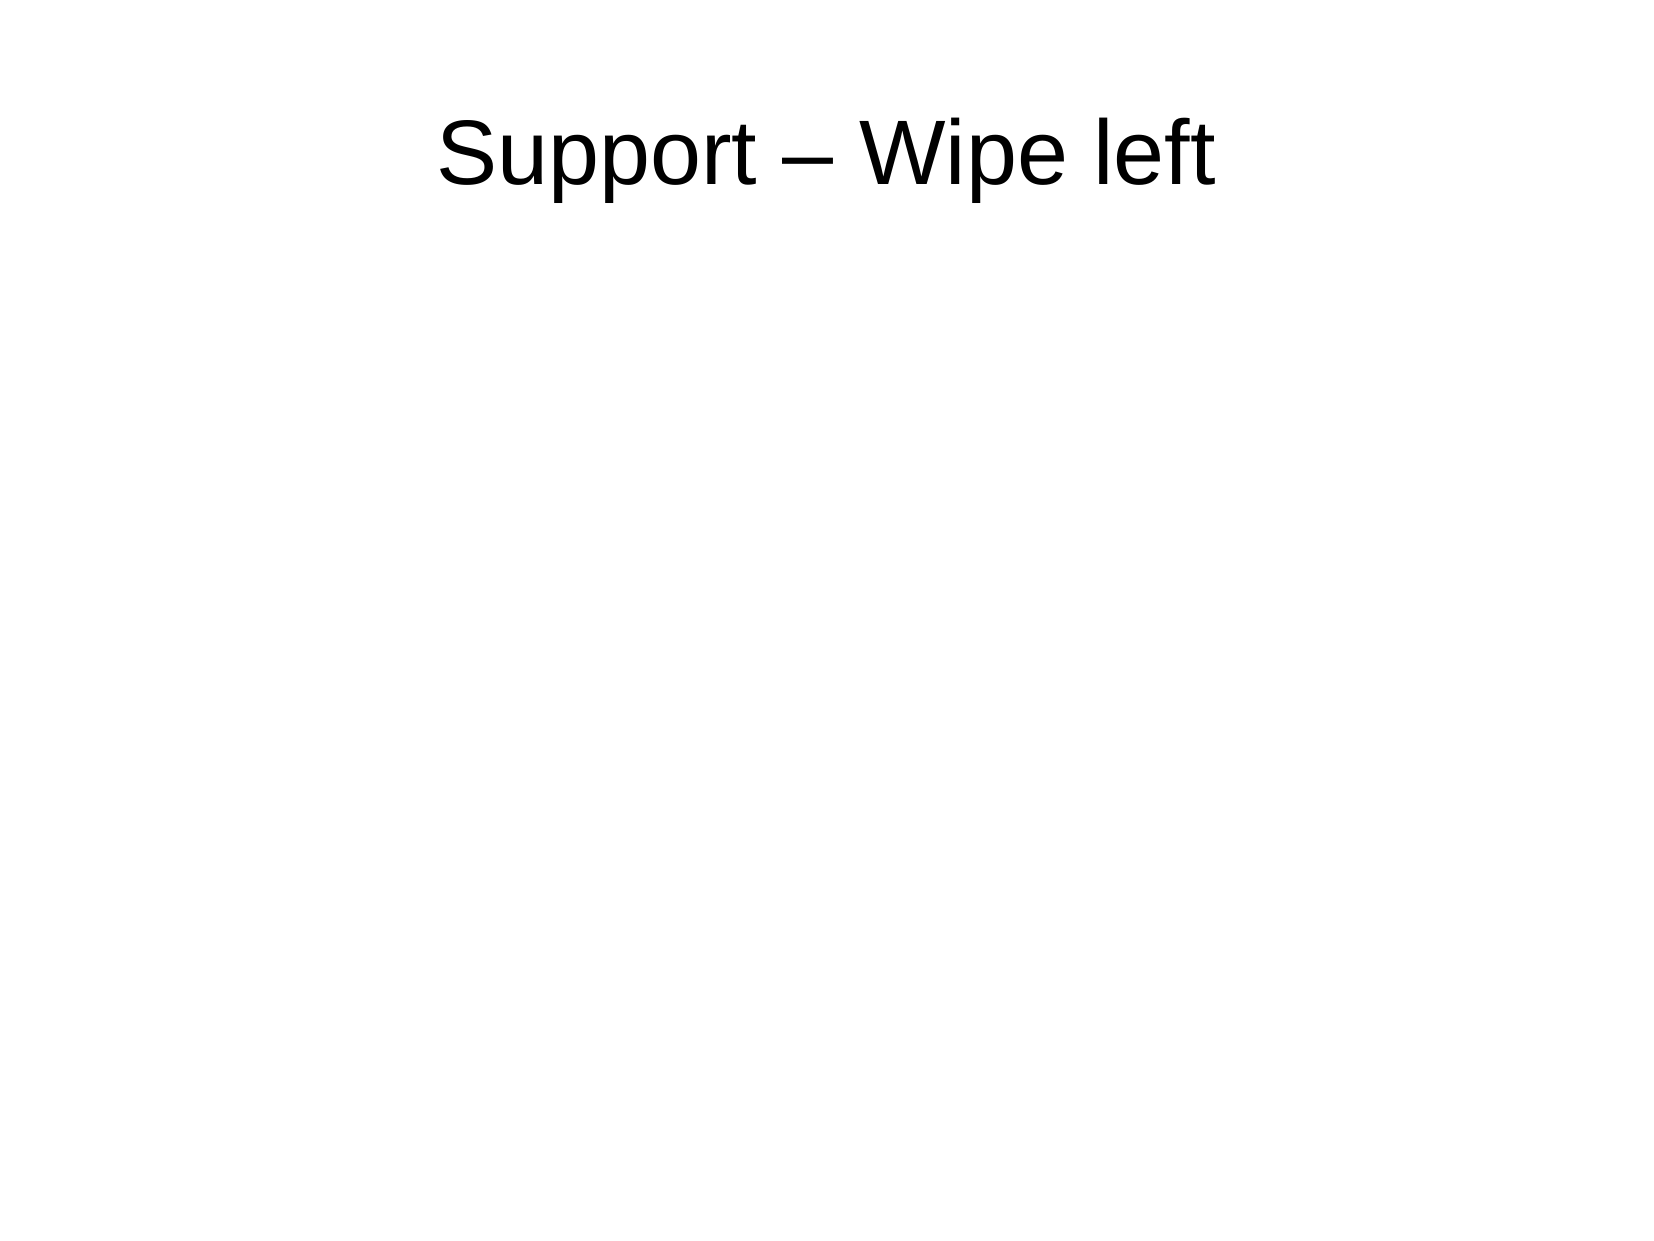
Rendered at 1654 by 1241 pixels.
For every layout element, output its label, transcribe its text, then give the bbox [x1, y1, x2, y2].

title Support – Wipe left [82, 56, 1571, 250]
